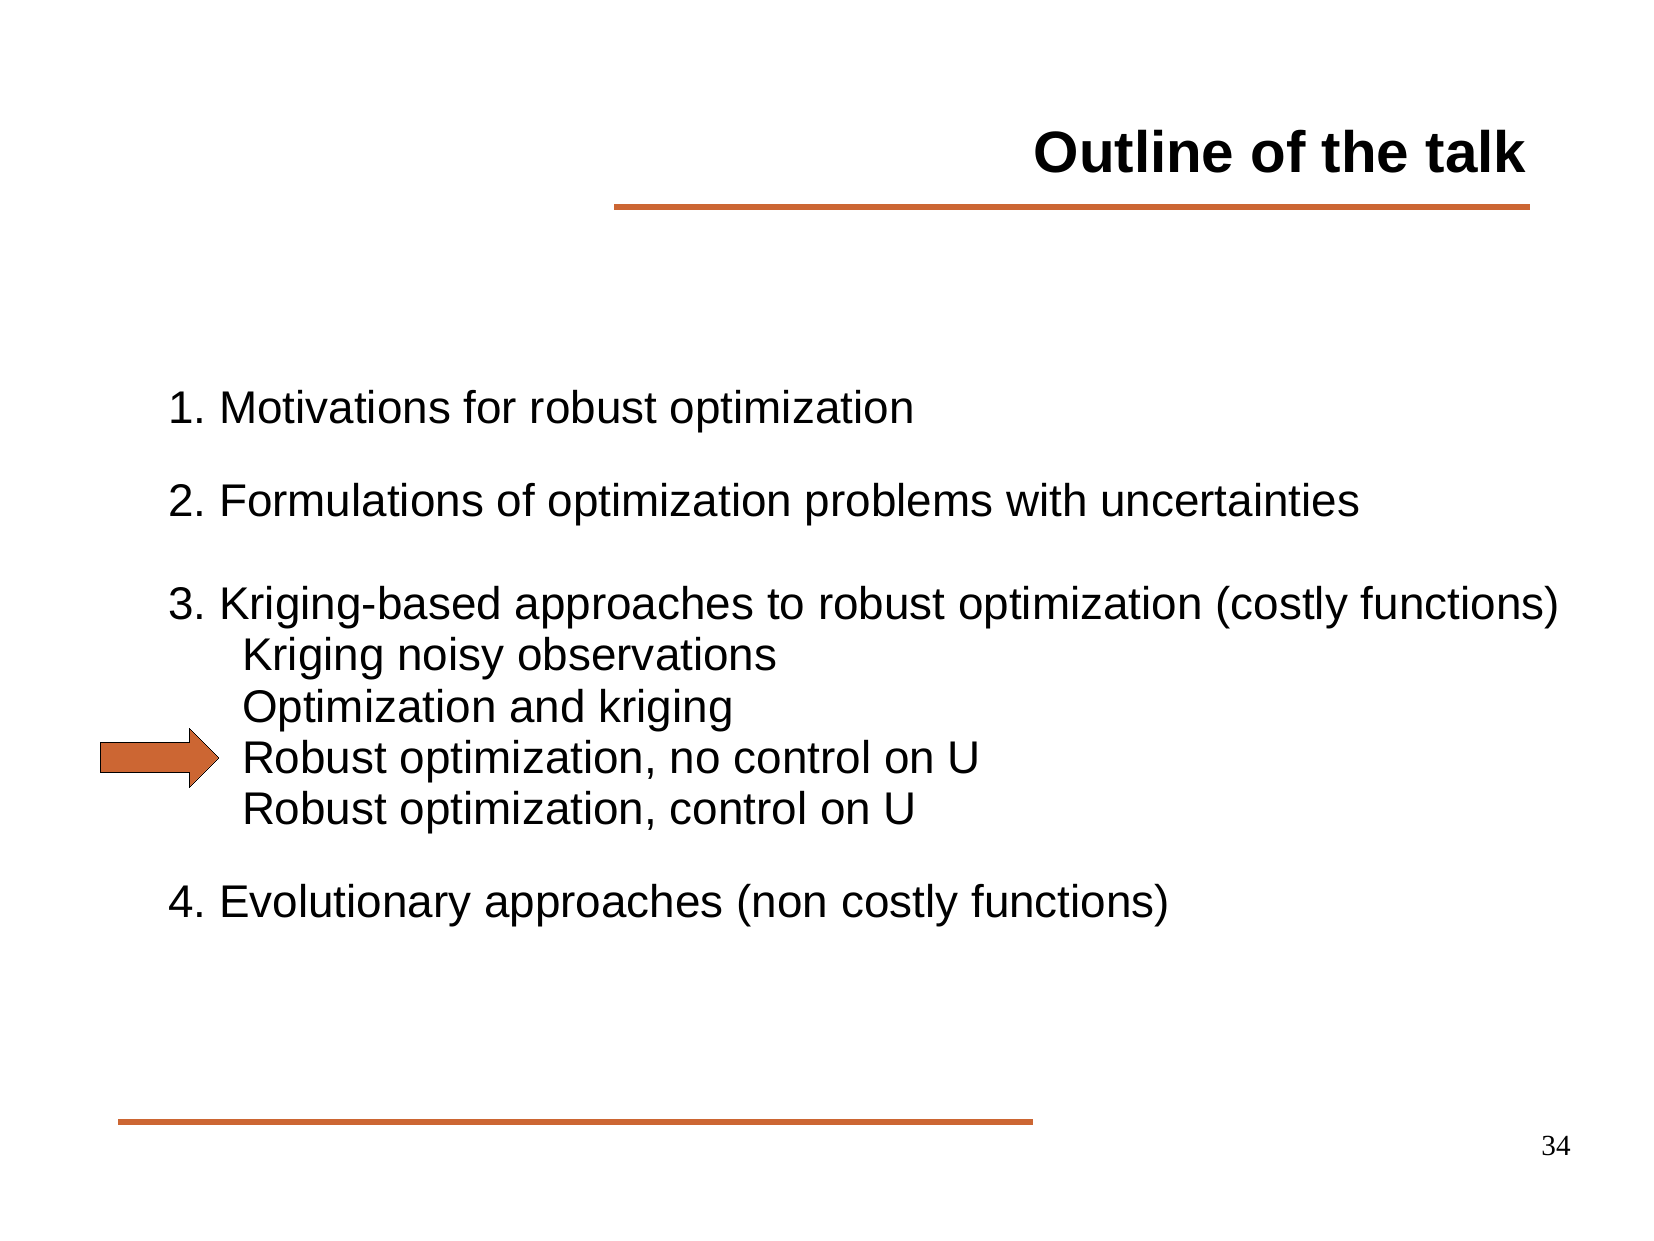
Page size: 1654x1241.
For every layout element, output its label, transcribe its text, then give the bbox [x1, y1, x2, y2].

text_box 1. Motivations for robust optimization 2. Formulations of optimization problems with uncertainties 3. Kriging-based approaches to robust optimization (costly functions) Kriging noisy observations Optimization and kriging Robust optimization, no control on U Robust optimization, control on U 4. Evolutionary approaches (non costly functions) [153, 374, 1607, 935]
text_box Outline of the talk [147, 112, 1542, 313]
text_box [100, 728, 219, 788]
